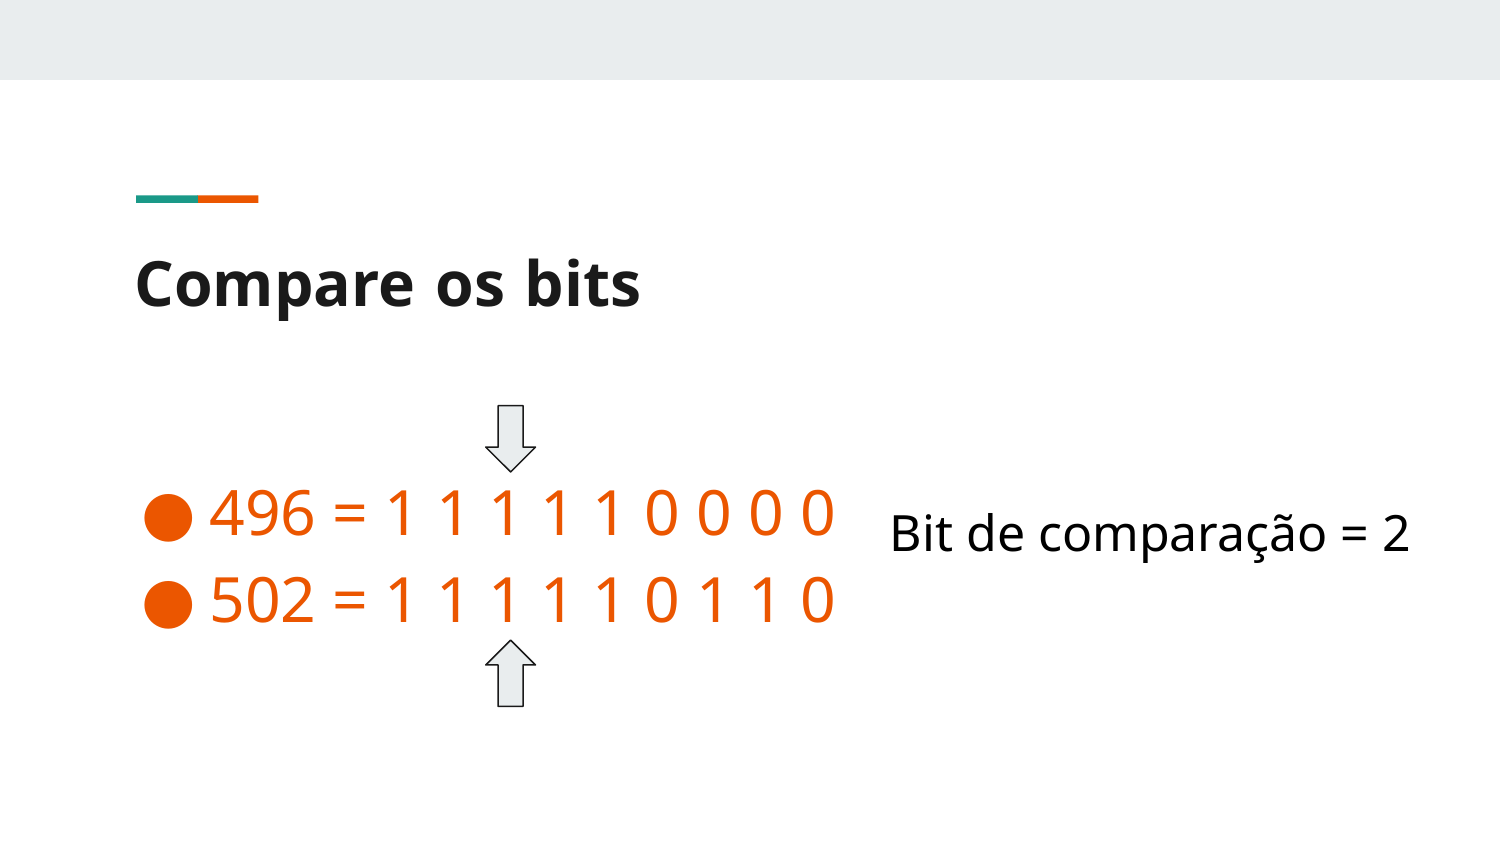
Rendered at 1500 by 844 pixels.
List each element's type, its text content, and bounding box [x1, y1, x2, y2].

list 496 = 1 1 1 1 1 0 0 0 0 502 = 1 1 1 1 1 0 1 1 0 [119, 447, 1381, 635]
title Compare os bits [119, 216, 1381, 305]
text_box [485, 640, 536, 707]
text_box [485, 405, 536, 472]
text_box Bit de comparação = 2 [874, 486, 1427, 598]
